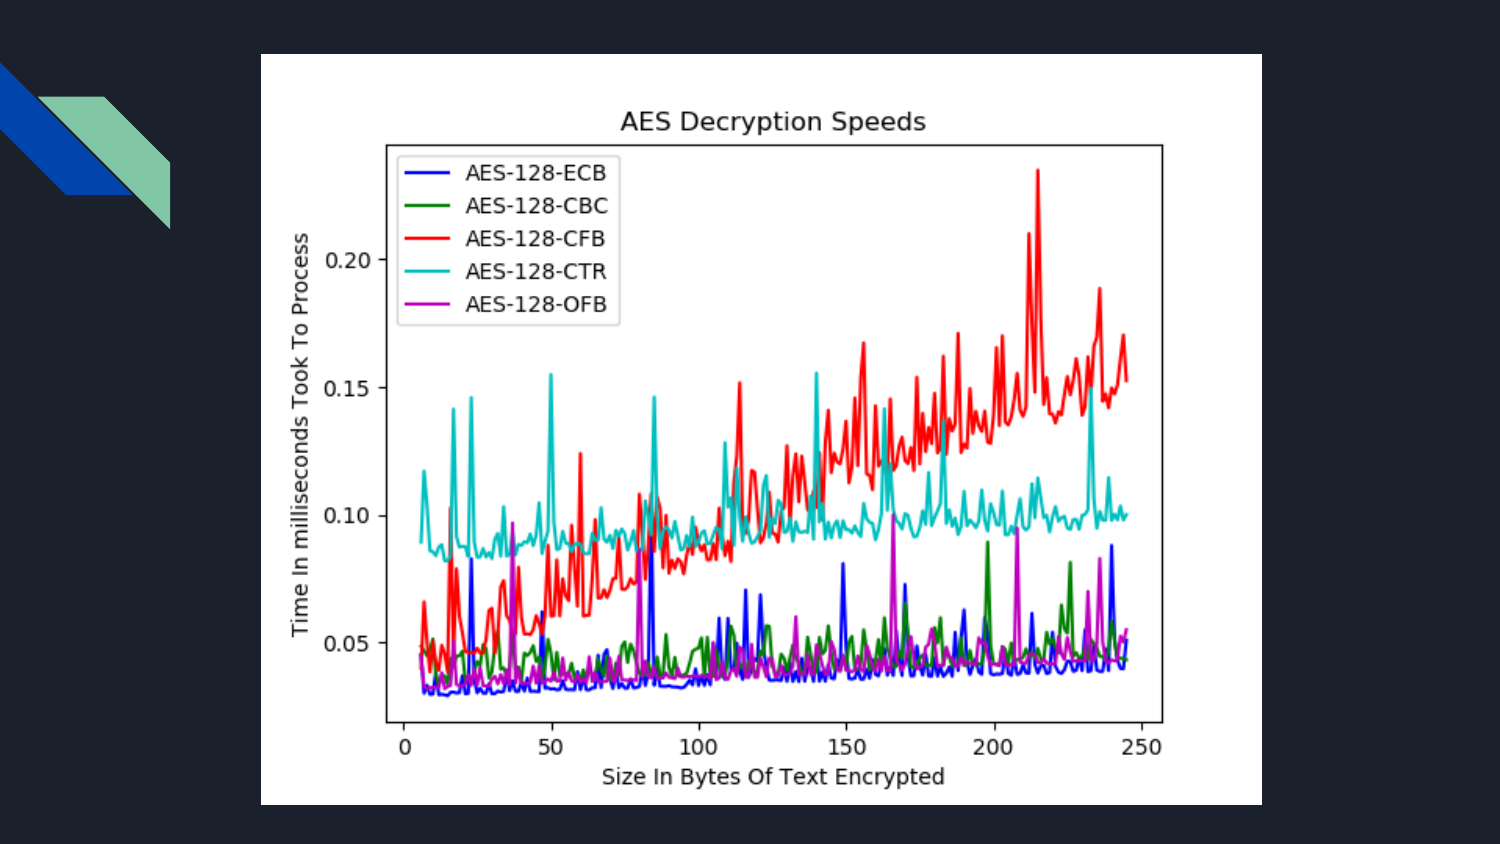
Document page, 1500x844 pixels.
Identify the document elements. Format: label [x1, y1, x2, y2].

picture [261, 54, 1262, 805]
